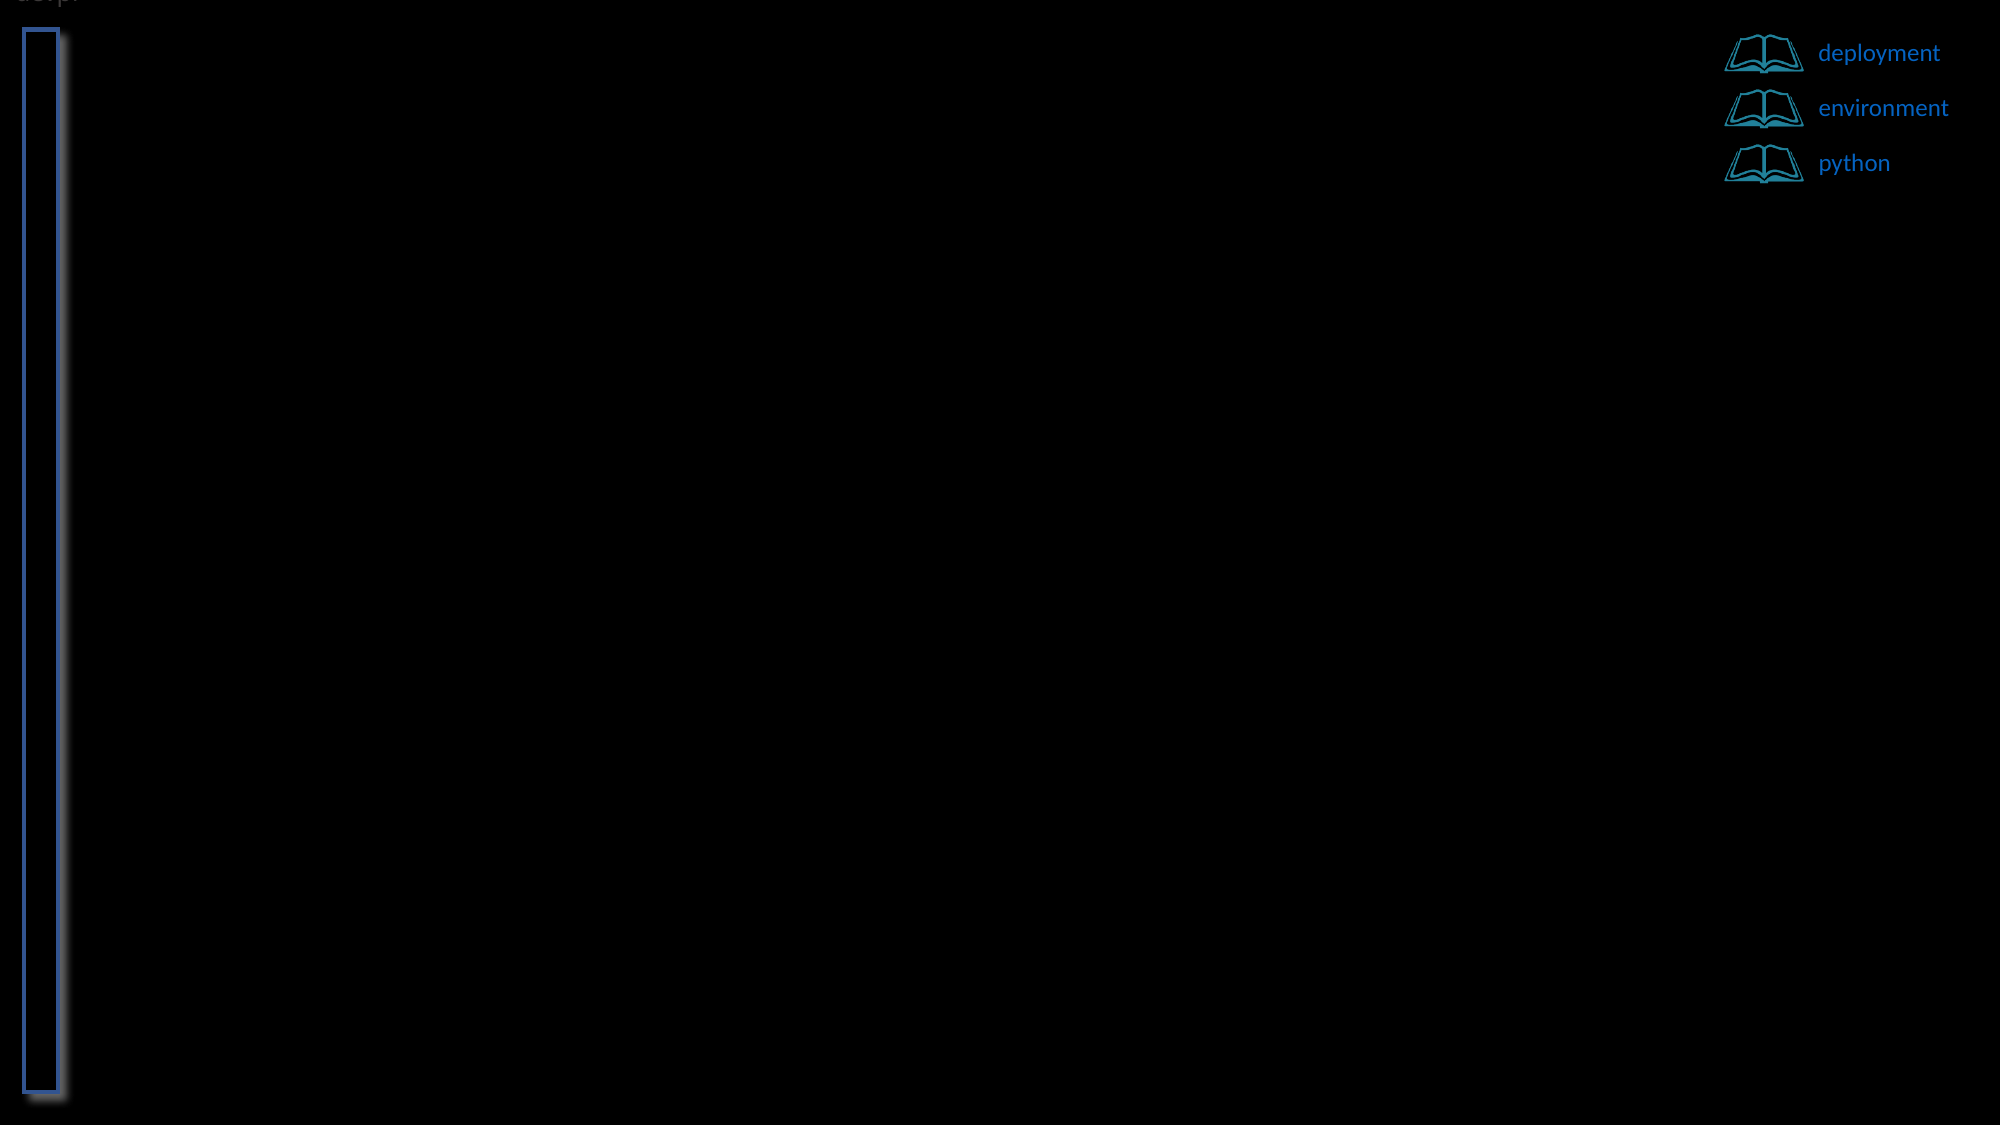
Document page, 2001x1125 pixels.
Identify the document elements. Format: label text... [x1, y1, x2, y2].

picture [1722, 32, 1804, 76]
text_box deployment [1803, 29, 1956, 75]
picture [1722, 87, 1804, 131]
text_box python [1803, 139, 1906, 185]
text_box environment [1803, 84, 1964, 130]
text_box [23, 29, 58, 1093]
picture [1722, 142, 1804, 186]
